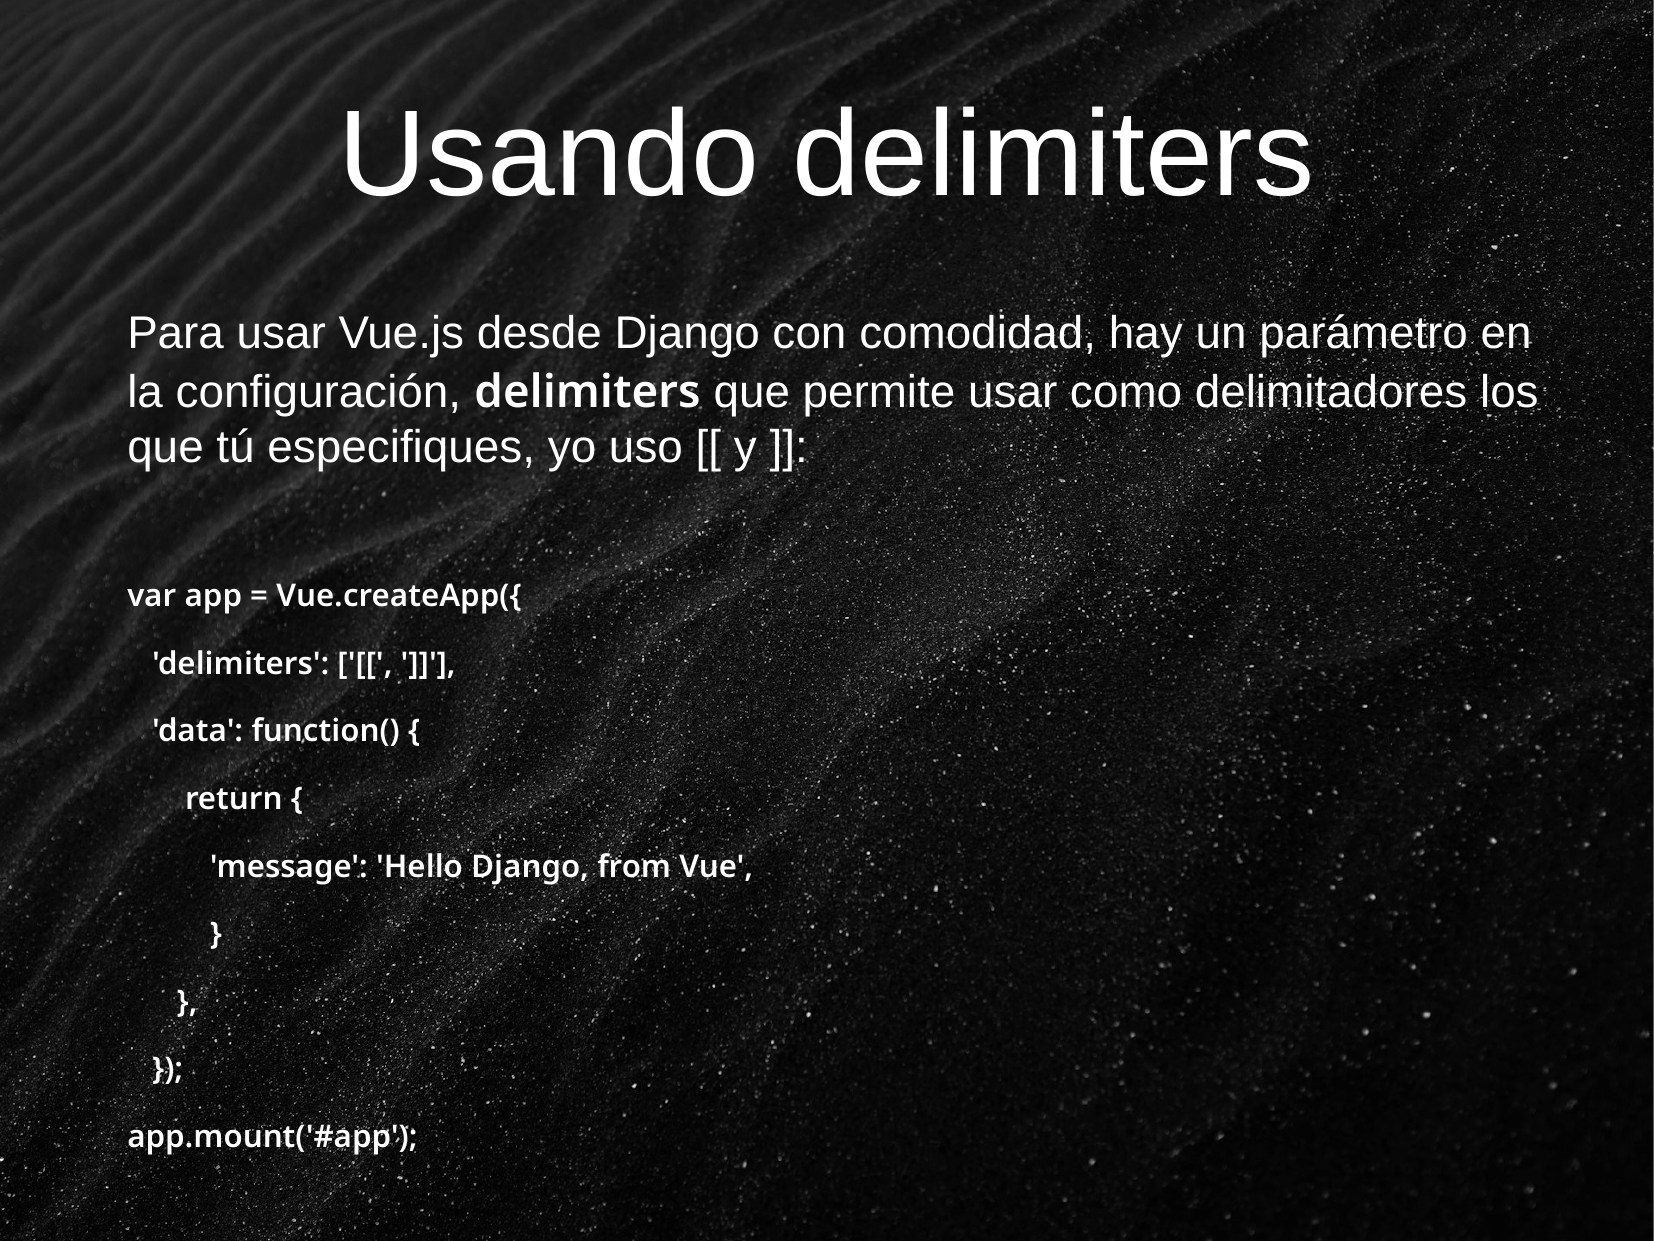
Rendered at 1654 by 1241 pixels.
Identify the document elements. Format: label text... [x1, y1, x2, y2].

title Usando delimiters [82, 49, 1571, 257]
picture [0, 0, 1654, 1241]
text_box Para usar Vue.js desde Django con comodidad, hay un parámetro en la configuración, delimiters que permite usar como delimitadores los que tú especifiques, yo uso [[ y ]]: var app = Vue.createApp({ 'delimiters': ['[[', ']]'], 'data': function() { return { 'message': 'Hello Django, from Vue', } }, }); app.mount('#app'); [112, 300, 1576, 1165]
